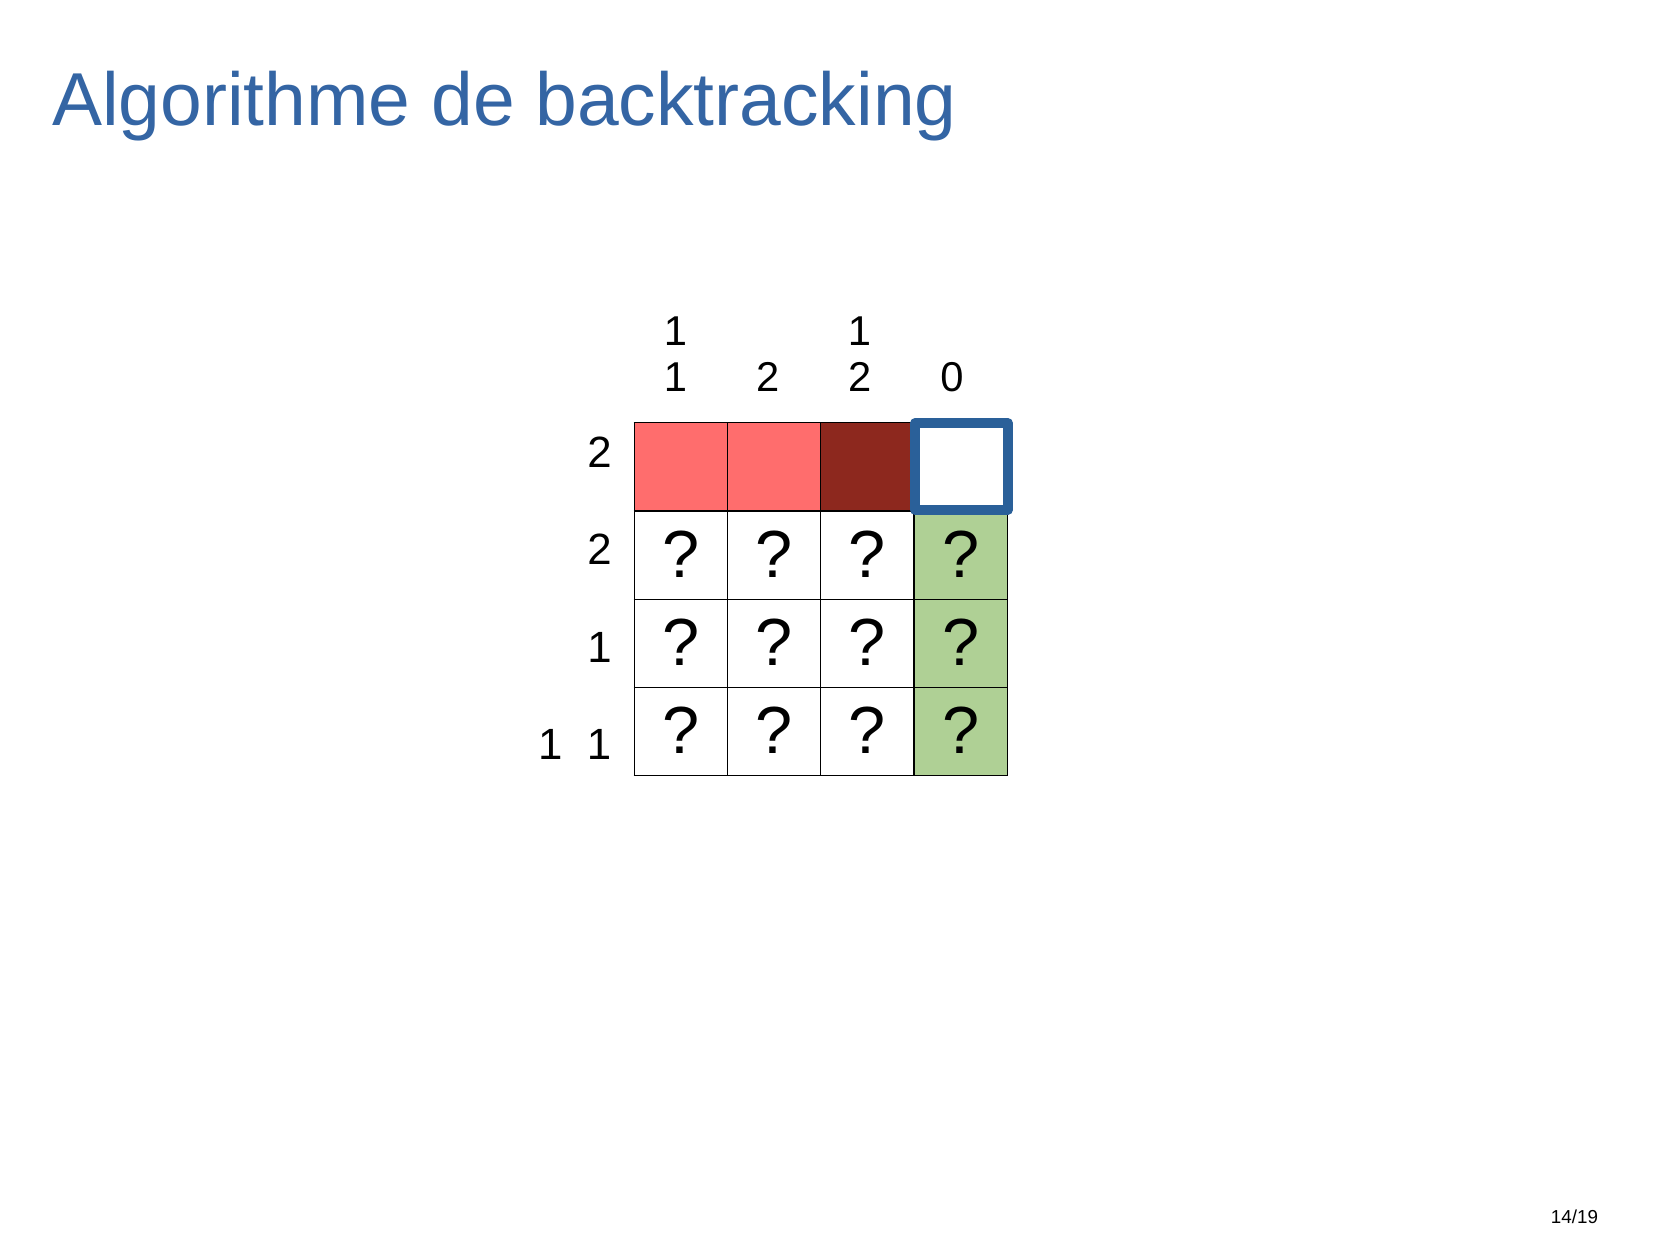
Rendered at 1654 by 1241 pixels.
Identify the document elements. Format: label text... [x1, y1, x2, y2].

table_header [728, 423, 820, 510]
table_cell ? [635, 688, 727, 775]
text_box 14/19 [1536, 1198, 1613, 1235]
table_header [635, 423, 727, 510]
table_cell ? [915, 688, 1007, 775]
table_cell ? [728, 600, 820, 687]
table_cell ? [821, 512, 913, 599]
table_cell ? [821, 600, 913, 687]
table_header [821, 423, 910, 510]
text_box 2 2 1 1 1 [523, 420, 633, 826]
table_cell ? [635, 512, 727, 599]
table_cell ? [915, 515, 1007, 599]
table_cell ? [821, 688, 913, 775]
text_box 1 1 1 2 2 0 [637, 300, 992, 408]
table_cell ? [728, 512, 820, 599]
table_header [920, 428, 1003, 505]
table_cell ? [915, 600, 1007, 687]
table_cell ? [635, 600, 727, 687]
table_cell ? [728, 688, 820, 775]
text_box Algorithme de backtracking [37, 50, 976, 151]
